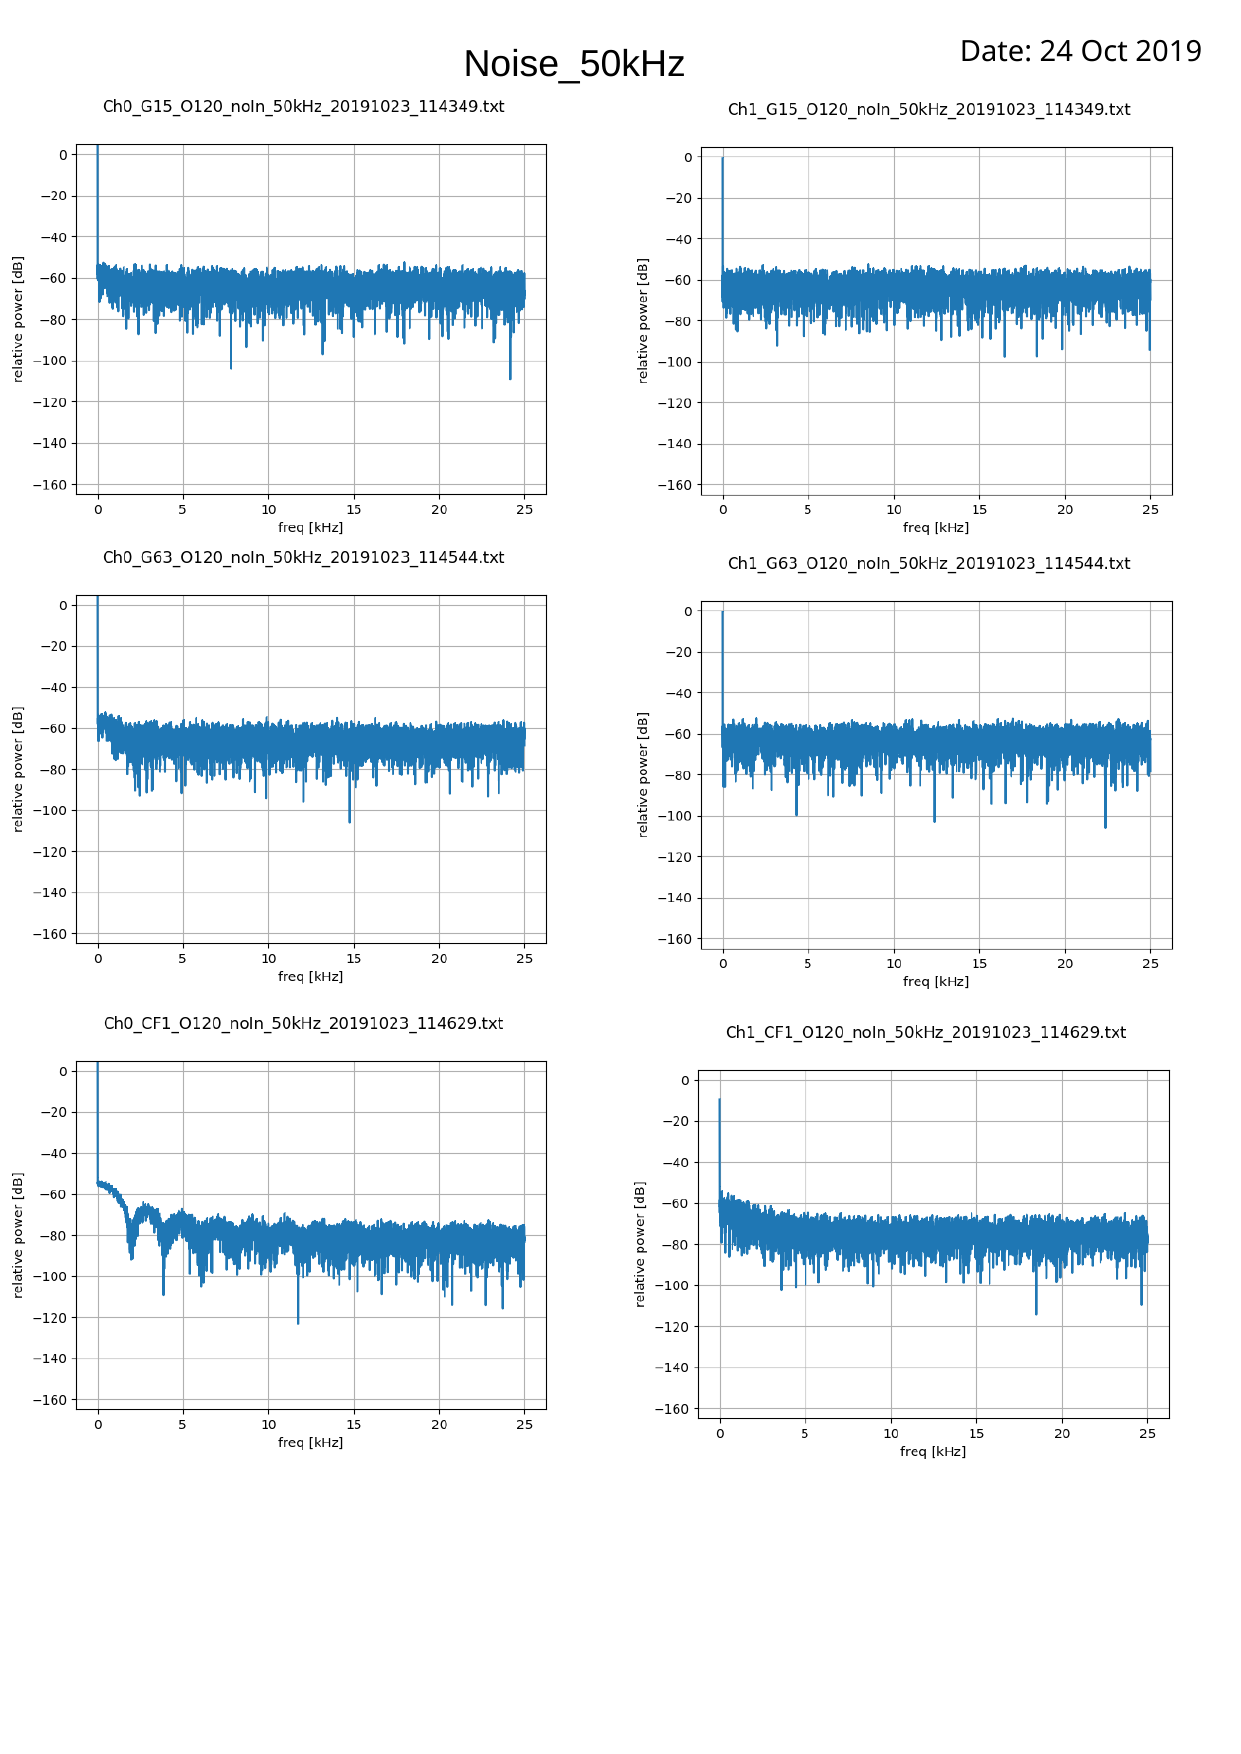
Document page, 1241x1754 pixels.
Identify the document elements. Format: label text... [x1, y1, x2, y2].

text_box Date: 24 Oct 2019 [944, 22, 1223, 71]
picture [0, 89, 606, 993]
text_box Noise_50kHz [448, 35, 701, 93]
picture [625, 92, 1232, 545]
picture [625, 546, 1232, 999]
picture [622, 1015, 1229, 1468]
picture [0, 1006, 606, 1459]
